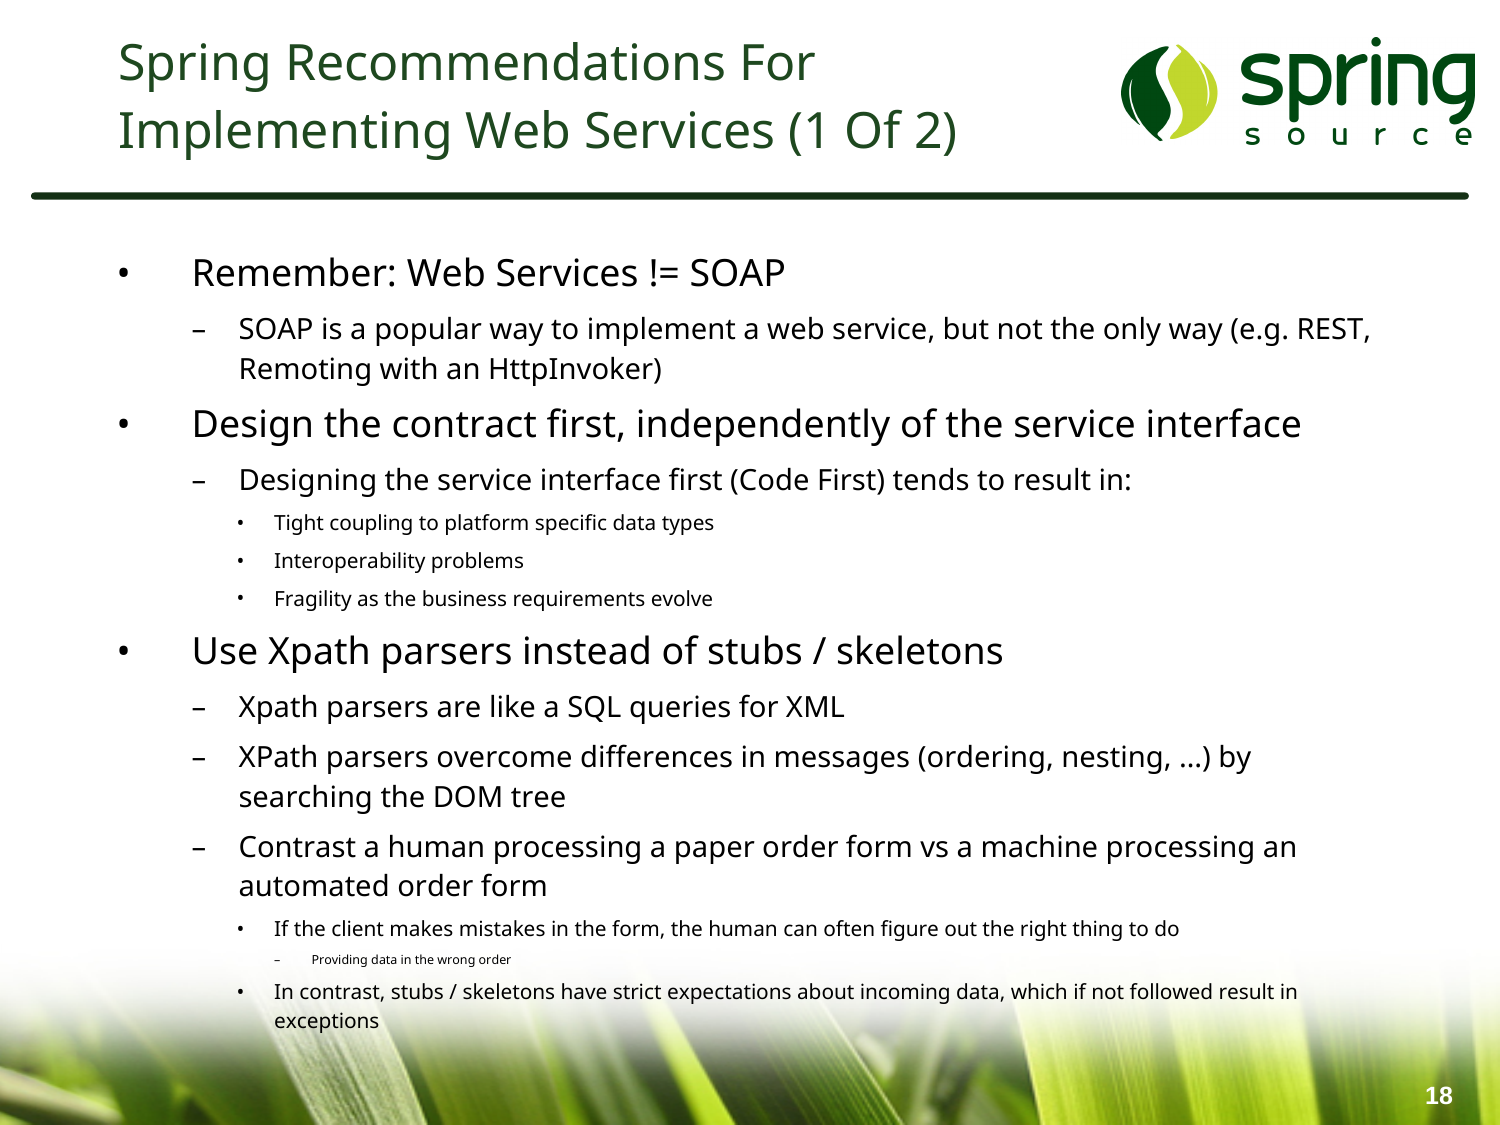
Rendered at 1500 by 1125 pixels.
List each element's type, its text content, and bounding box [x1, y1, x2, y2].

picture [347, 1019, 354, 1027]
title Spring Recommendations For Implementing Web Services (1 Of 2) [103, 13, 1136, 176]
picture [1136, 37, 1475, 145]
list Remember: Web Services != SOAP SOAP is a popular way to implement a web service, but not the only way (e.g. REST, Remoting with an HttpInvoker) Design the contract first, independently of the service interface Designing the service interface first (Code First) tends to result in: Tight coupling to platform specific data types Interoperability problems Fragility as the business requirements evolve Use Xpath parsers instead of stubs / skeletons Xpath parsers are like a SQL queries for XML XPath parsers overcome differences in messages (ordering, nesting, …) by searching the DOM tree Contrast a human processing a paper order form vs a machine processing an automated order form If the client makes mistakes in the form, the human can often figure out the right thing to do Providing data in the wrong order In contrast, stubs / skeletons have strict expectations about incoming data, which if not followed result in exceptions [101, 238, 1395, 1019]
picture [0, 944, 1500, 1125]
